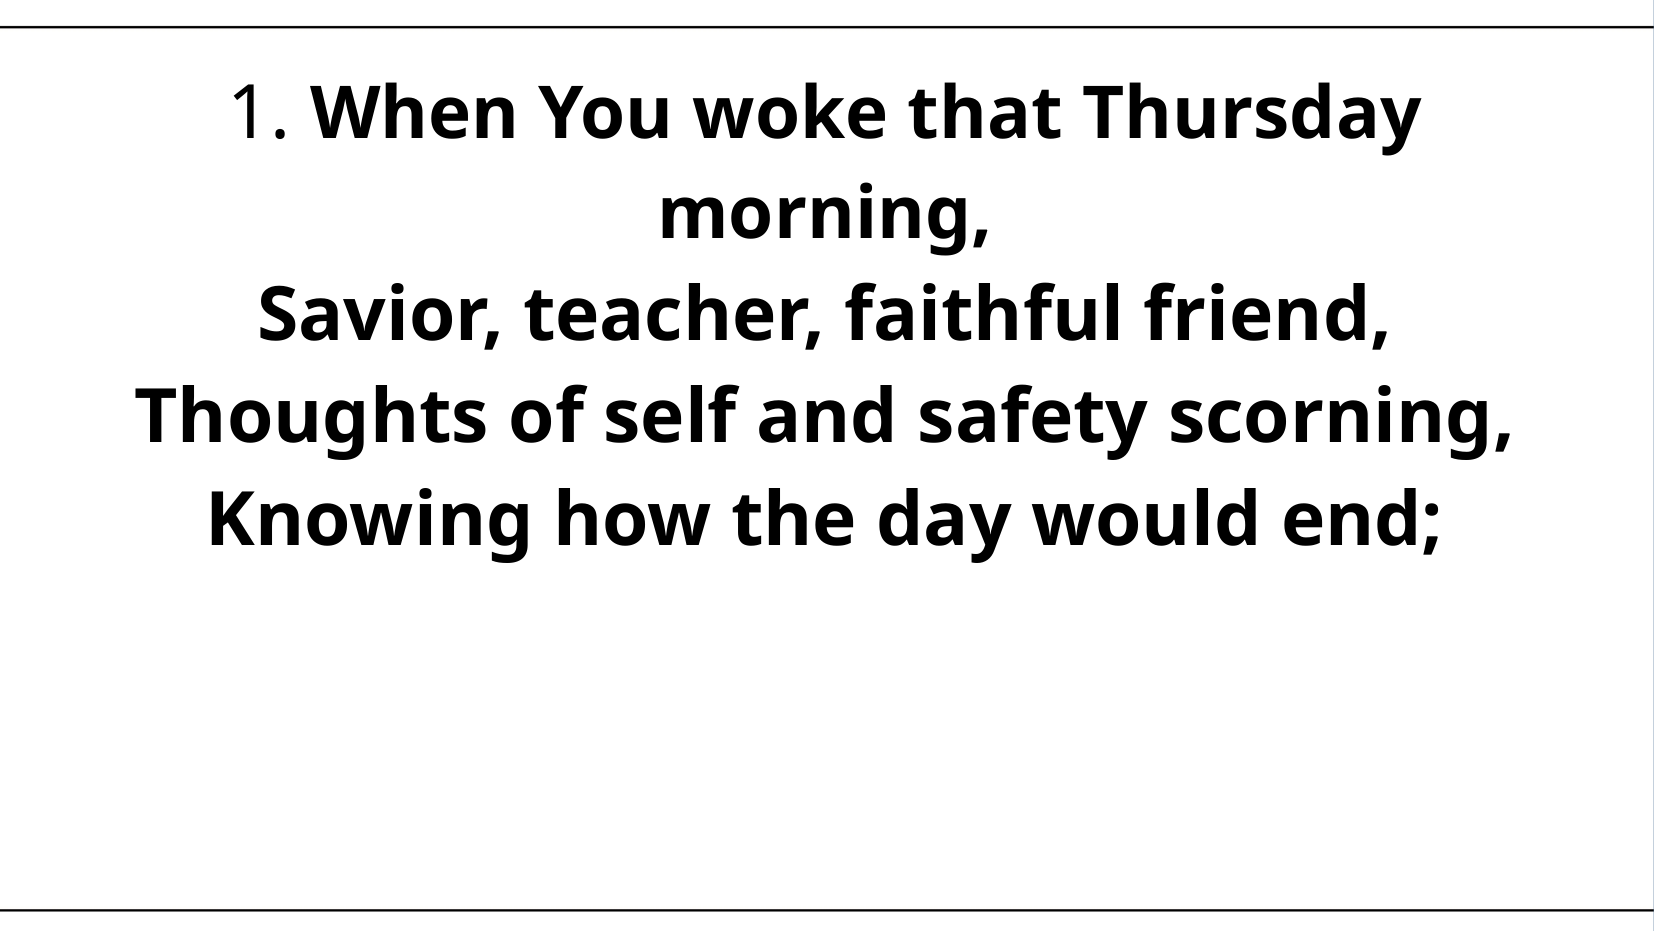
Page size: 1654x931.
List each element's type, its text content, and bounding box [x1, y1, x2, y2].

picture [0, 0, 1654, 931]
text_box 1. When You woke that Thursday morning, Savior, teacher, faithful friend, Thoughts of self and safety scorning, Knowing how the day would end; [75, 50, 1576, 466]
